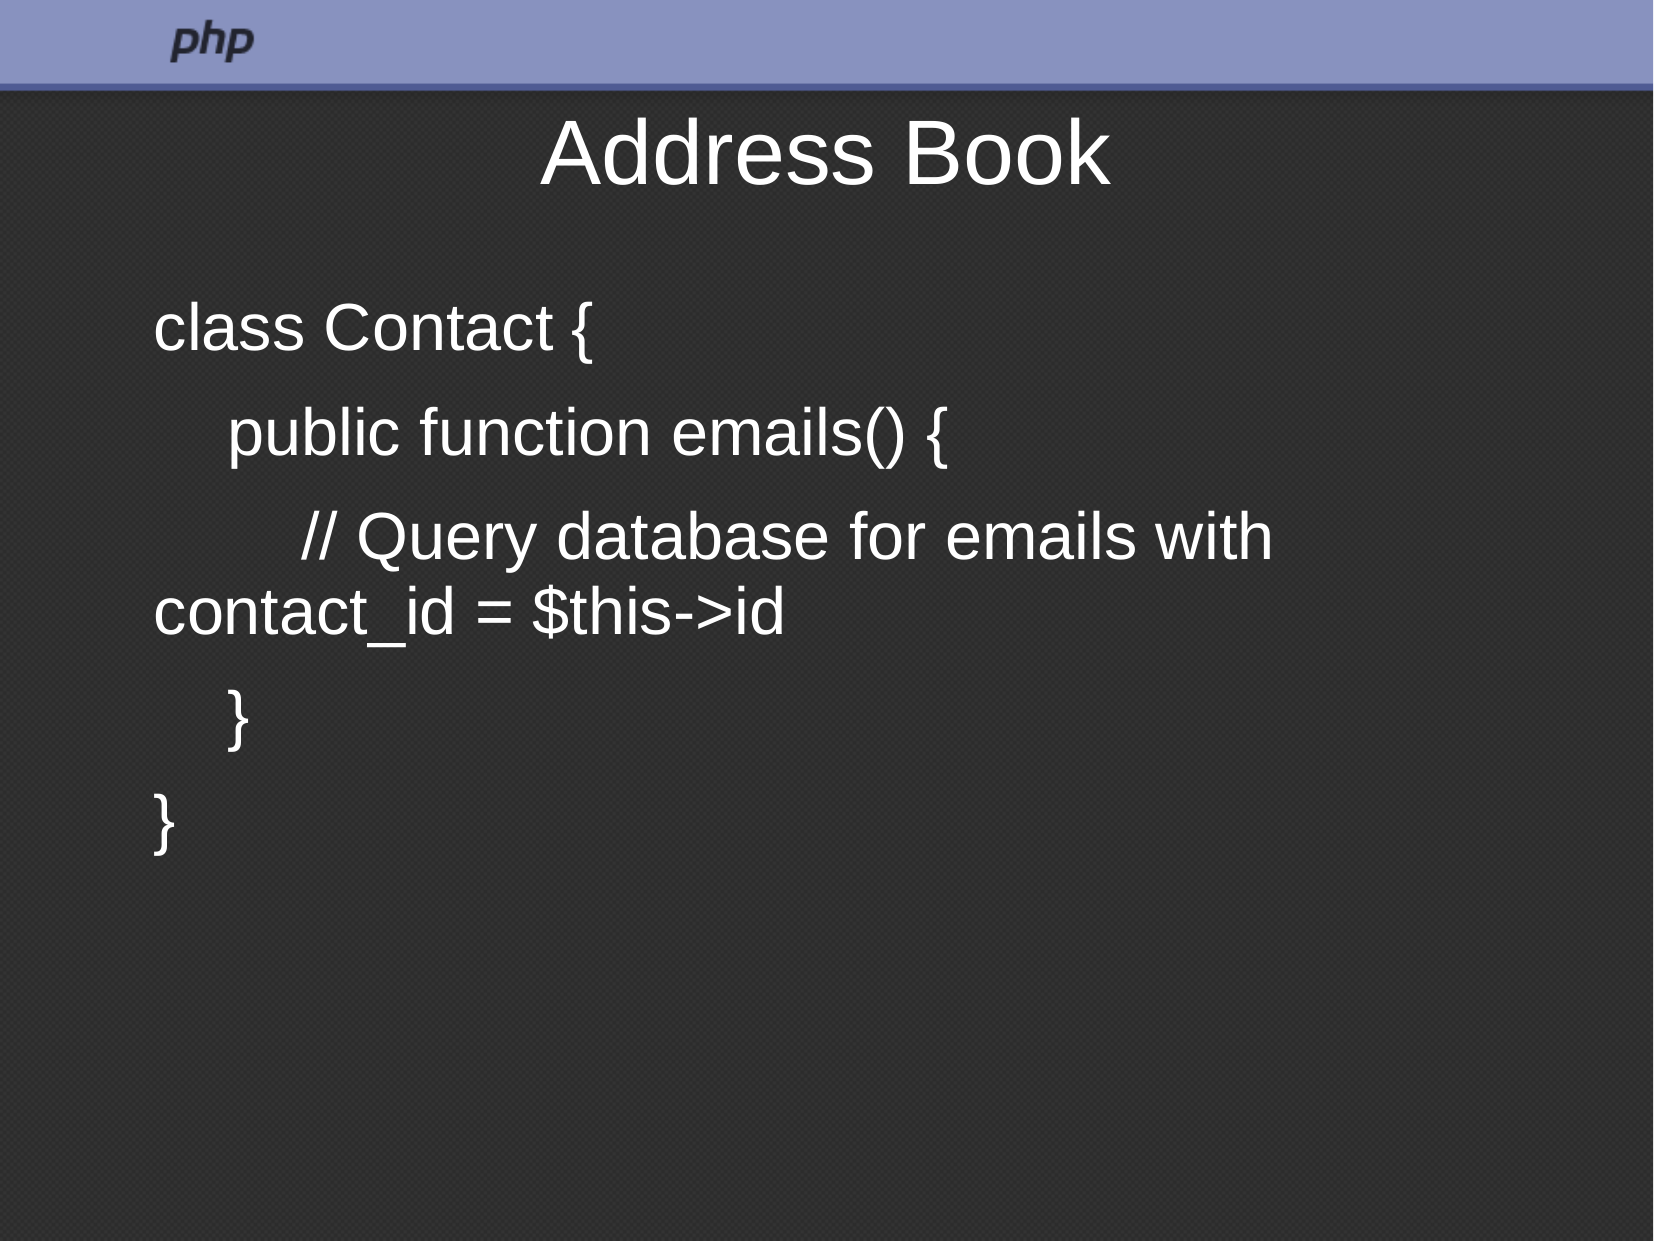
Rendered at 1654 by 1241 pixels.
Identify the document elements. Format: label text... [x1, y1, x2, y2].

list class Contact { public function emails() { // Query database for emails with contact_id = $this->id } } [82, 290, 1571, 1010]
title Address Book [82, 49, 1571, 257]
picture [0, 0, 1654, 1241]
